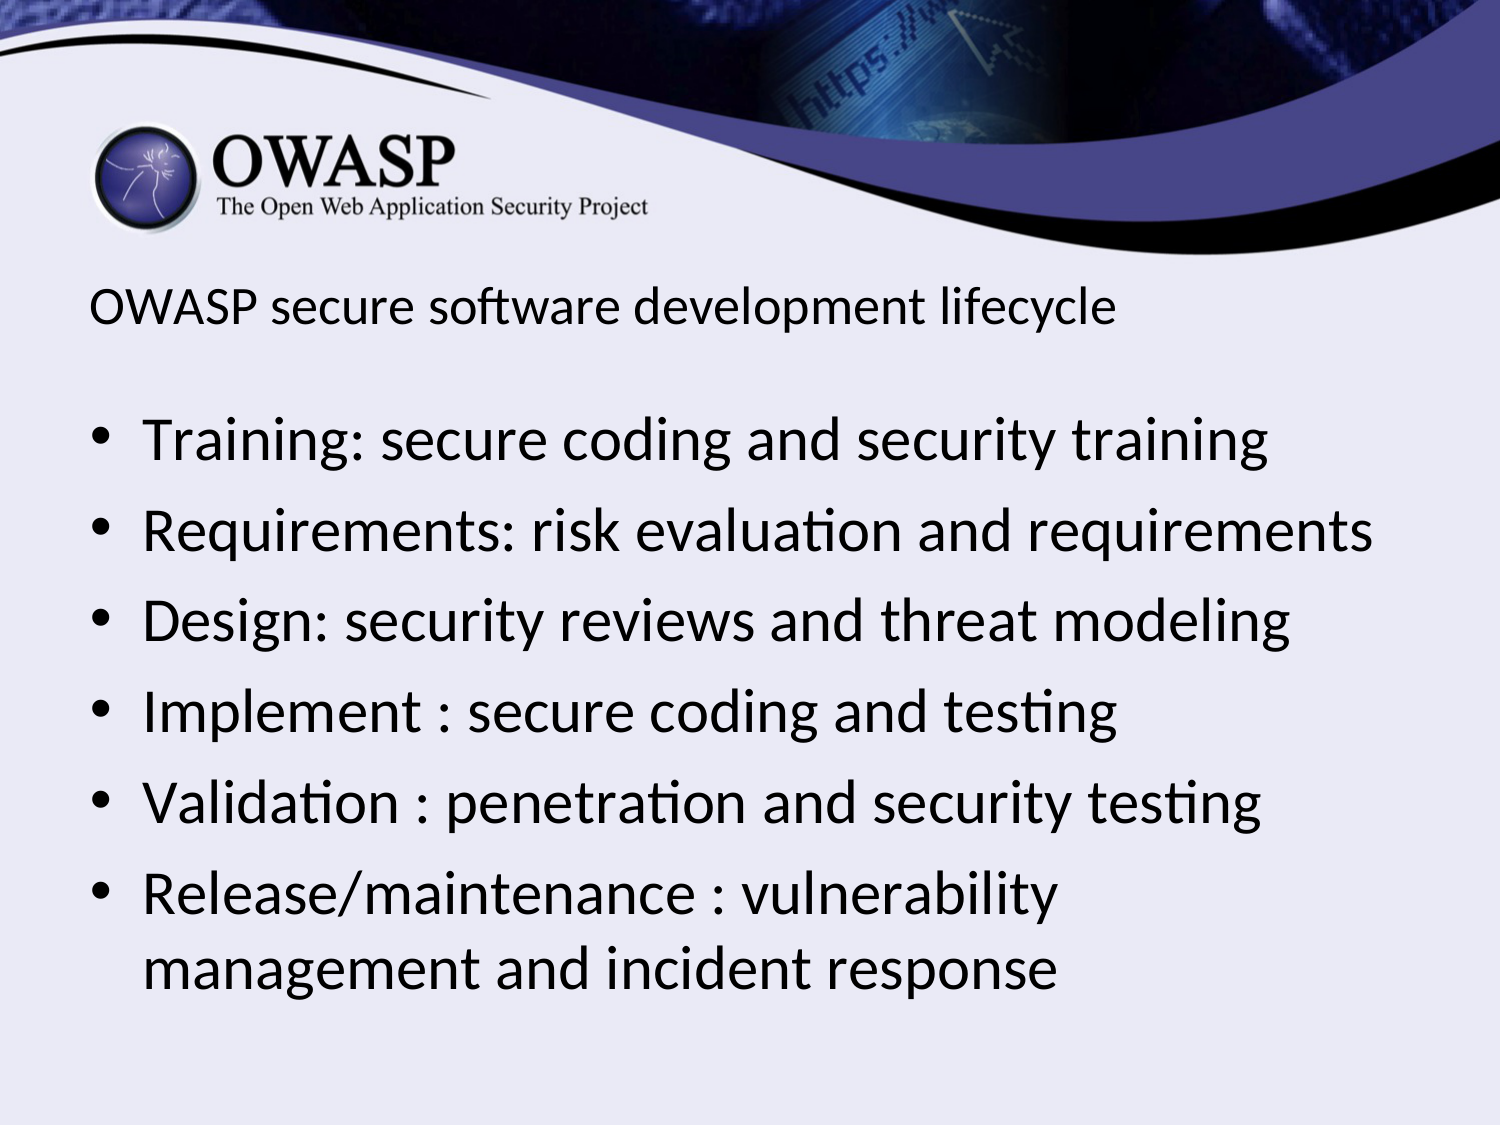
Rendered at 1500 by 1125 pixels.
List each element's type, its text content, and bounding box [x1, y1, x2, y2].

list Training: secure coding and security training Requirements: risk evaluation and requirements Design: security reviews and threat modeling Implement : secure coding and testing Validation : penetration and security testing Release/maintenance : vulnerability management and incident response [75, 389, 1426, 1017]
picture [0, 0, 1500, 1125]
list OWASP secure software development lifecycle [75, 262, 1430, 623]
